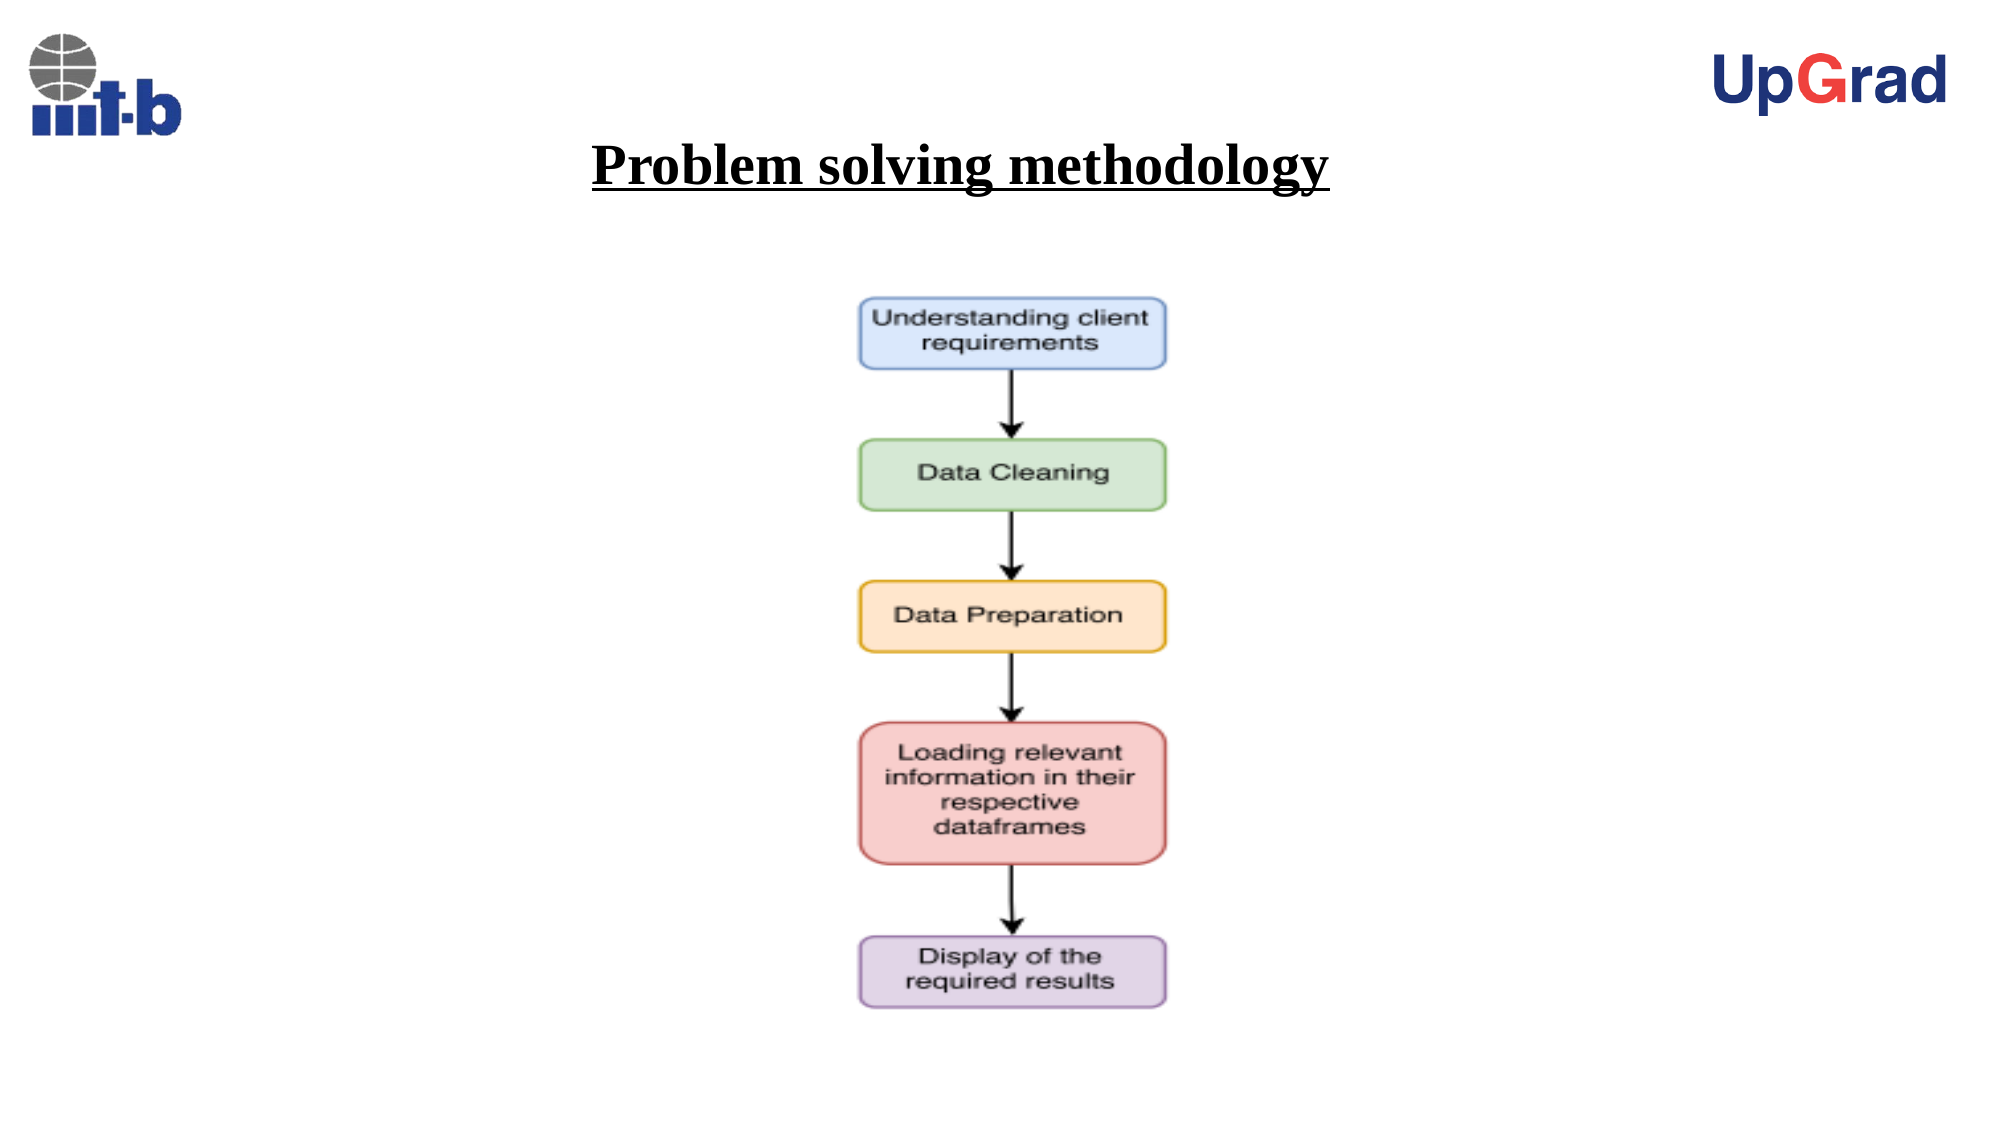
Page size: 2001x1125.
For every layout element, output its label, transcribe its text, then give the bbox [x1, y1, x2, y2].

picture [1714, 53, 1952, 116]
picture [789, 269, 1231, 1051]
title Problem solving methodology [186, 104, 1715, 246]
picture [0, 29, 208, 163]
